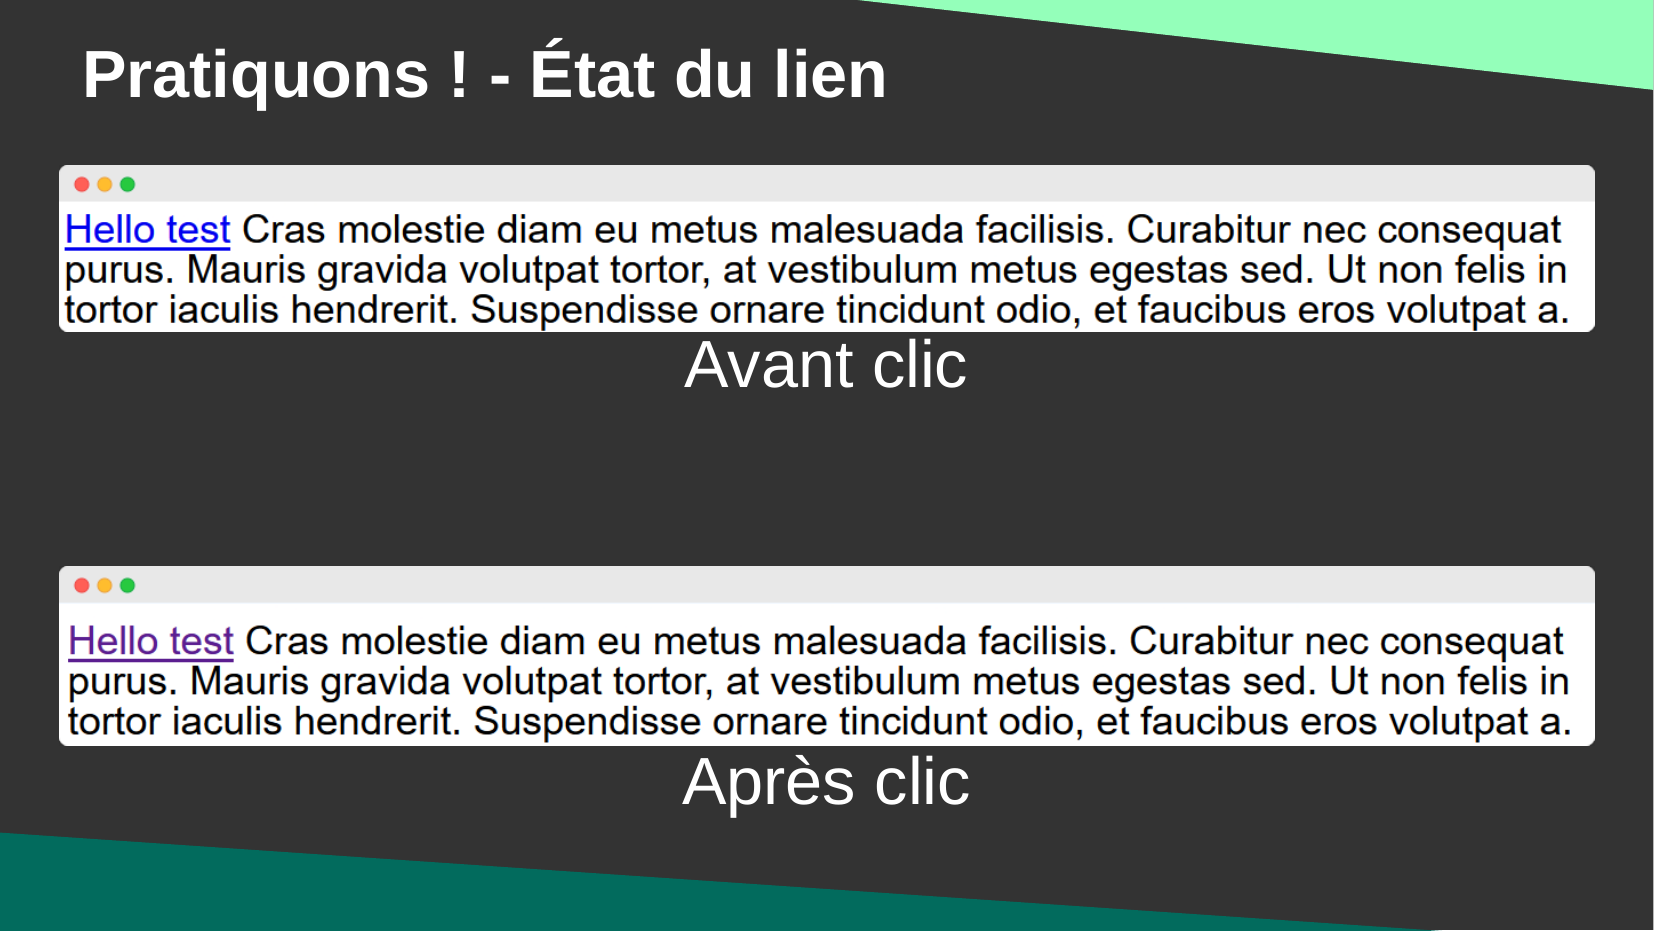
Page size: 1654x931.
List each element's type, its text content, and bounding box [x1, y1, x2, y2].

text_box [857, 0, 1654, 90]
picture [59, 165, 1595, 332]
picture [59, 566, 1595, 746]
title Pratiquons ! - État du lien [82, 37, 1630, 150]
title Après clic [31, 744, 1622, 819]
title Avant clic [31, 327, 1622, 402]
